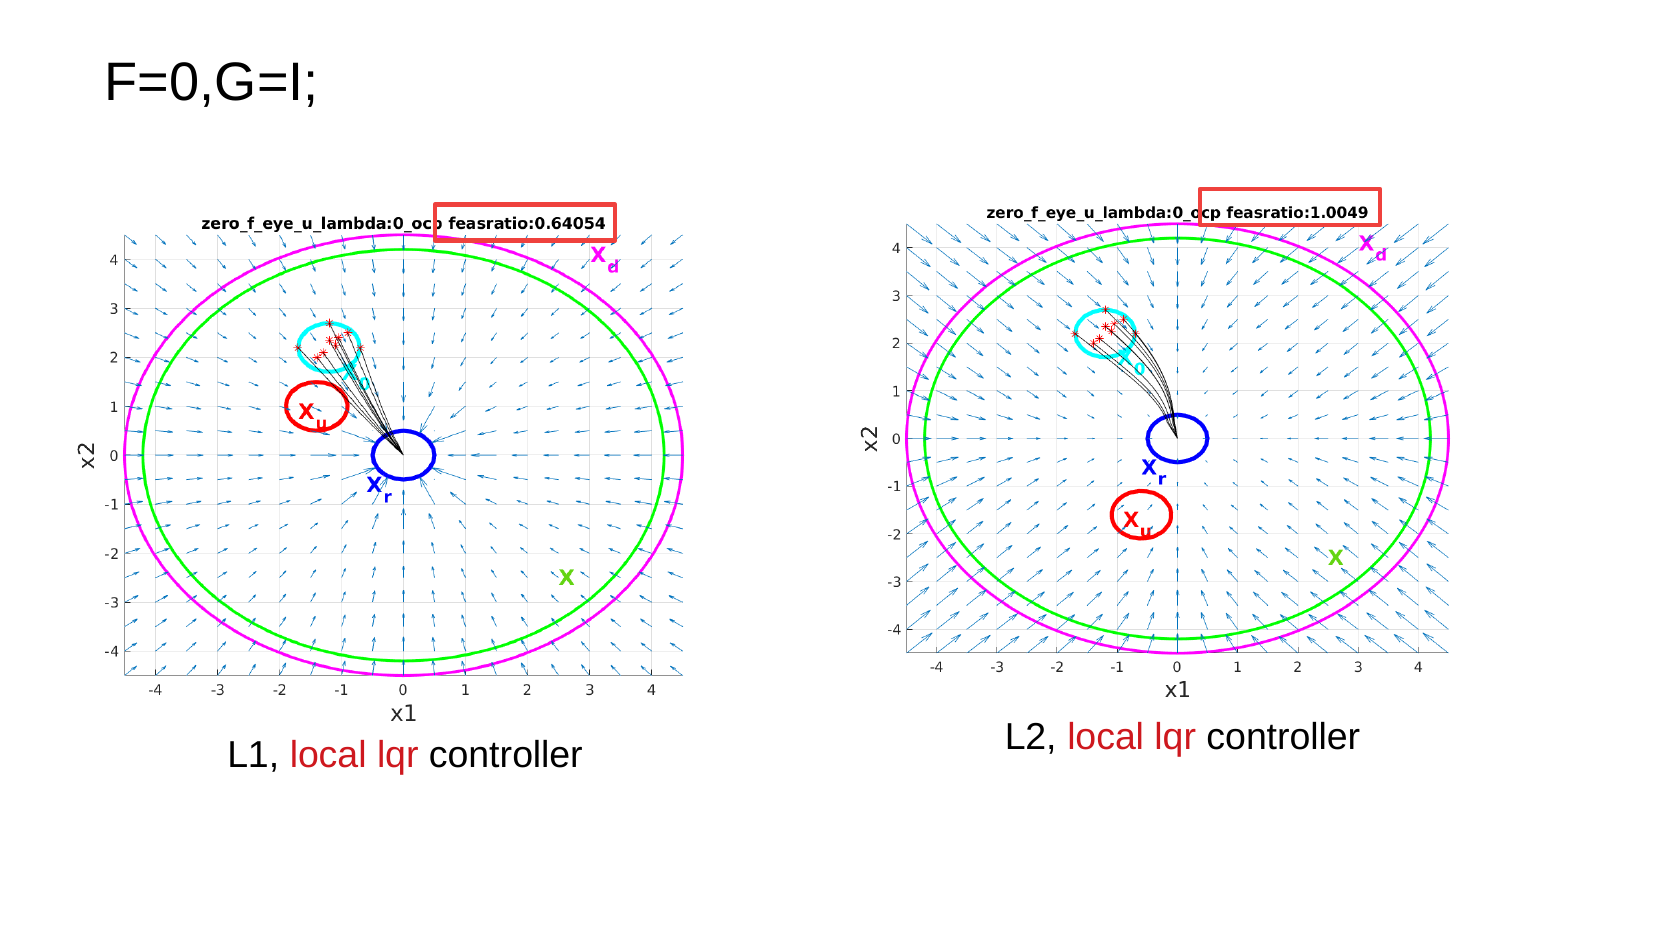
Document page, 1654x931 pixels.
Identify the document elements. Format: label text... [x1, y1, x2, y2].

text_box F=0,G=I; [90, 44, 976, 241]
picture [1202, 194, 1378, 223]
picture [30, 194, 751, 736]
text_box L2, local lqr controller [990, 708, 1376, 766]
picture [854, 194, 1456, 706]
text_box L1, local lqr controller [210, 726, 601, 826]
